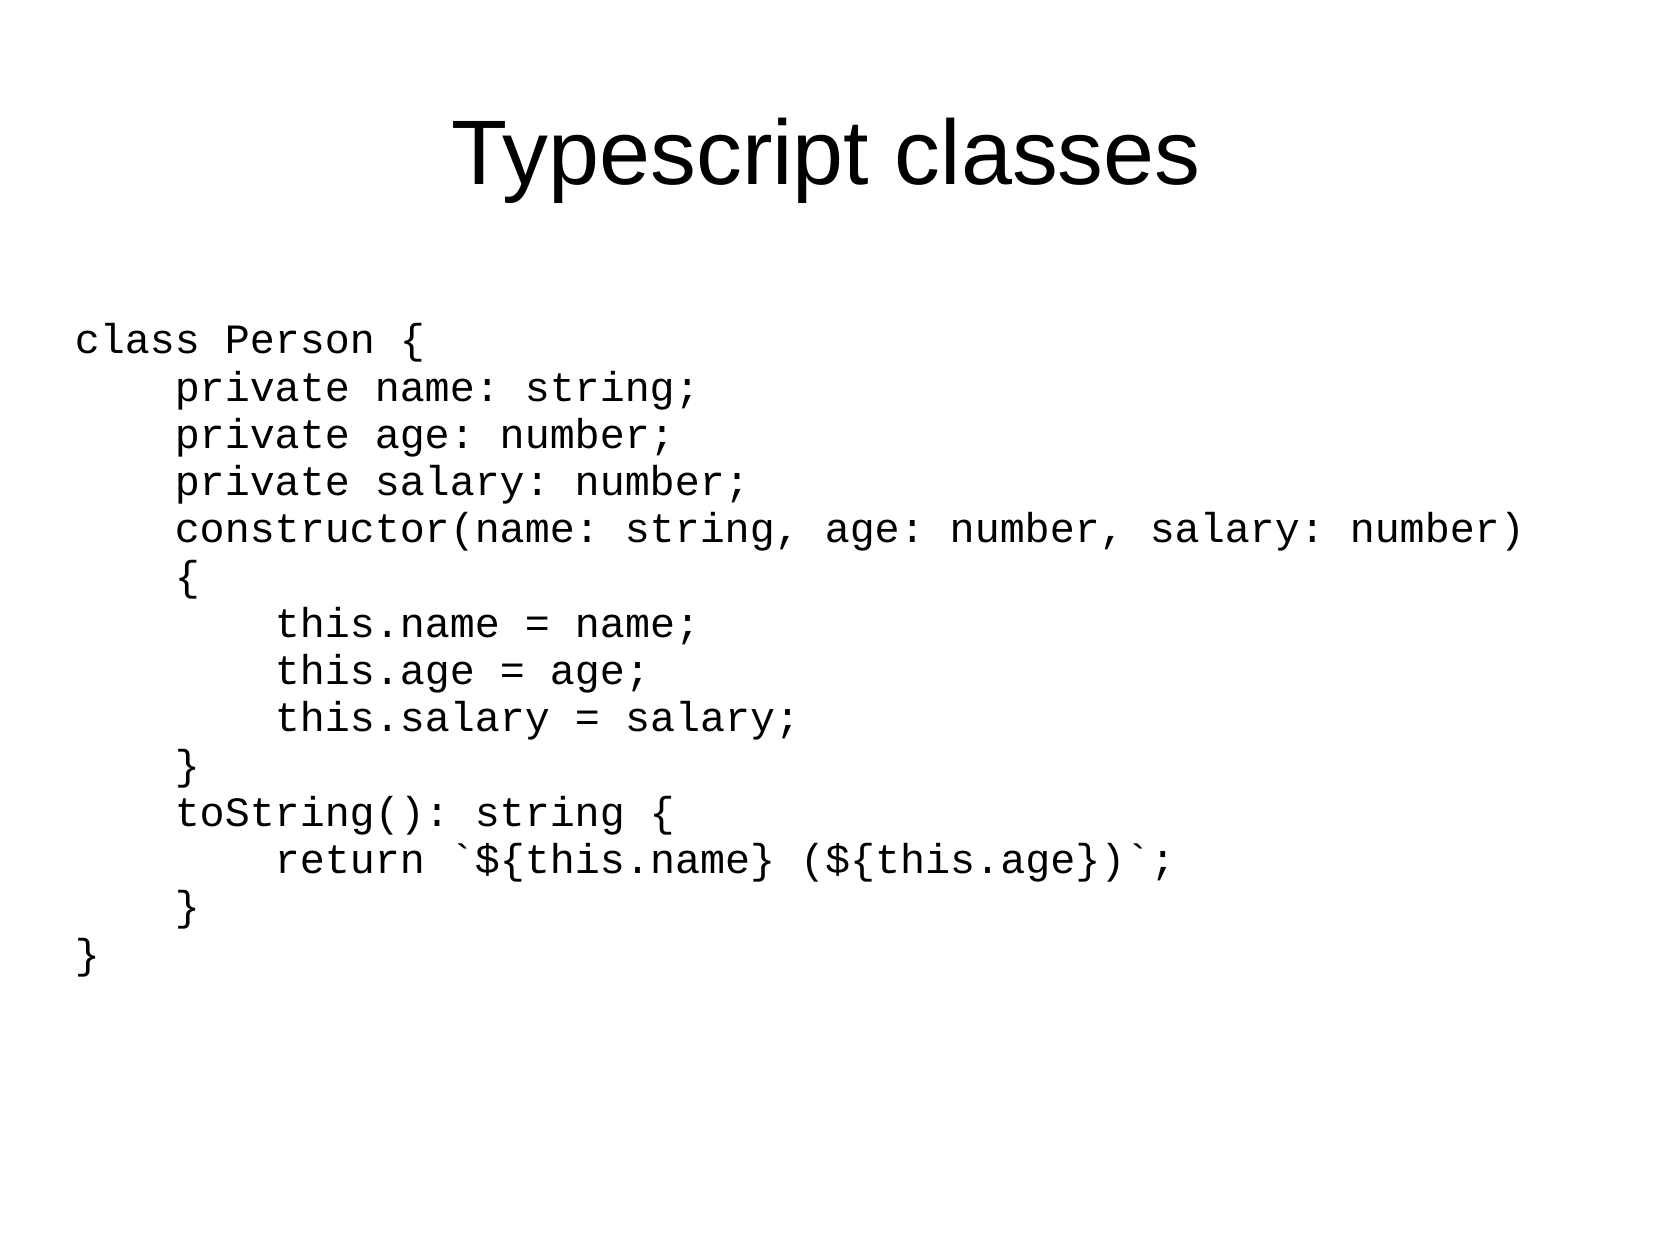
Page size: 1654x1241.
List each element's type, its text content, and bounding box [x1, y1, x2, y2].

title Typescript classes [82, 49, 1571, 257]
text_box class Person { private name: string; private age: number; private salary: number; constructor(name: string, age: number, salary: number) { this.name = name; this.age = age; this.salary = salary; } toString(): string { return `${this.name} (${this.age})`; } } [60, 264, 1576, 1021]
